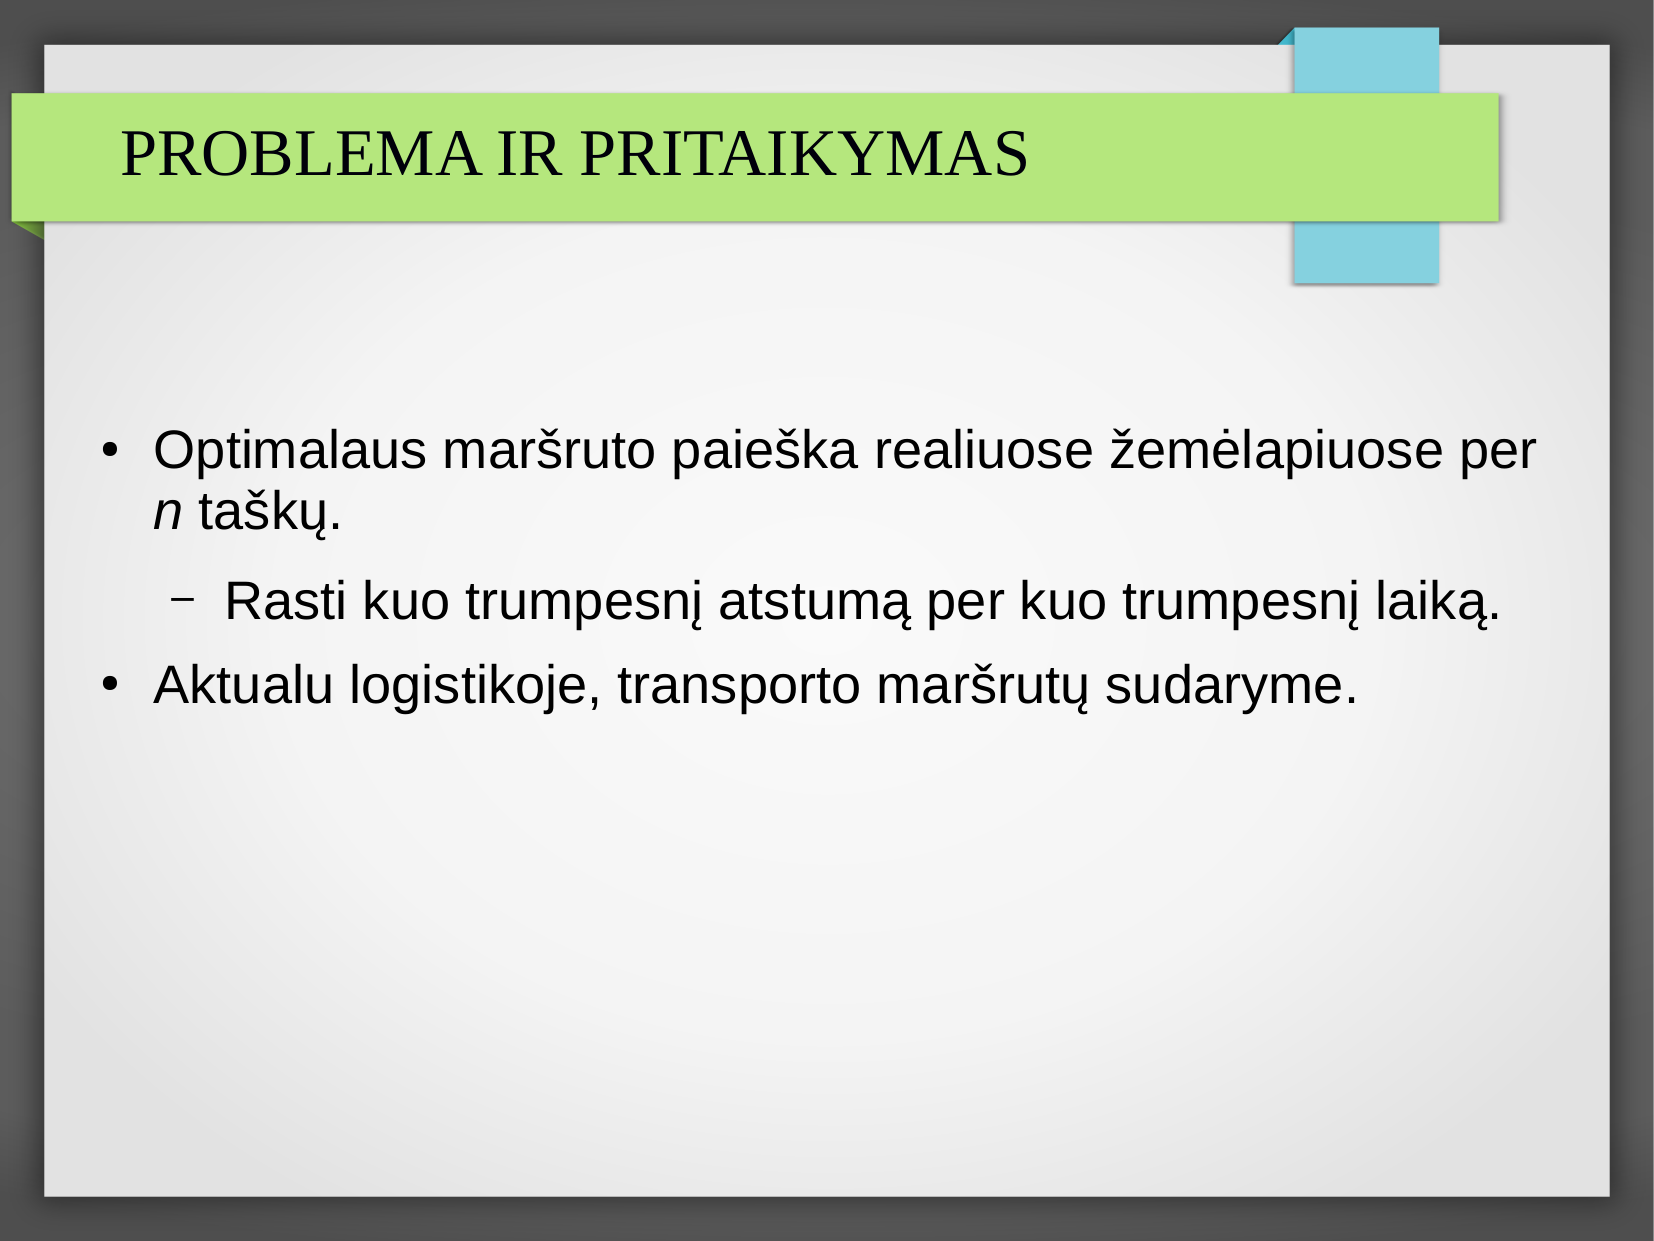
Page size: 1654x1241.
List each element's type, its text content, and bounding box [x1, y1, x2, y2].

title PROBLEMA IR PRITAIKYMAS [82, 49, 1571, 257]
picture [0, 0, 1654, 1241]
list Optimalaus maršruto paieška realiuose žemėlapiuose per n taškų. Rasti kuo trumpesnį atstumą per kuo trumpesnį laiką. Aktualu logistikoje, transporto maršrutų sudaryme. [82, 420, 1571, 1010]
